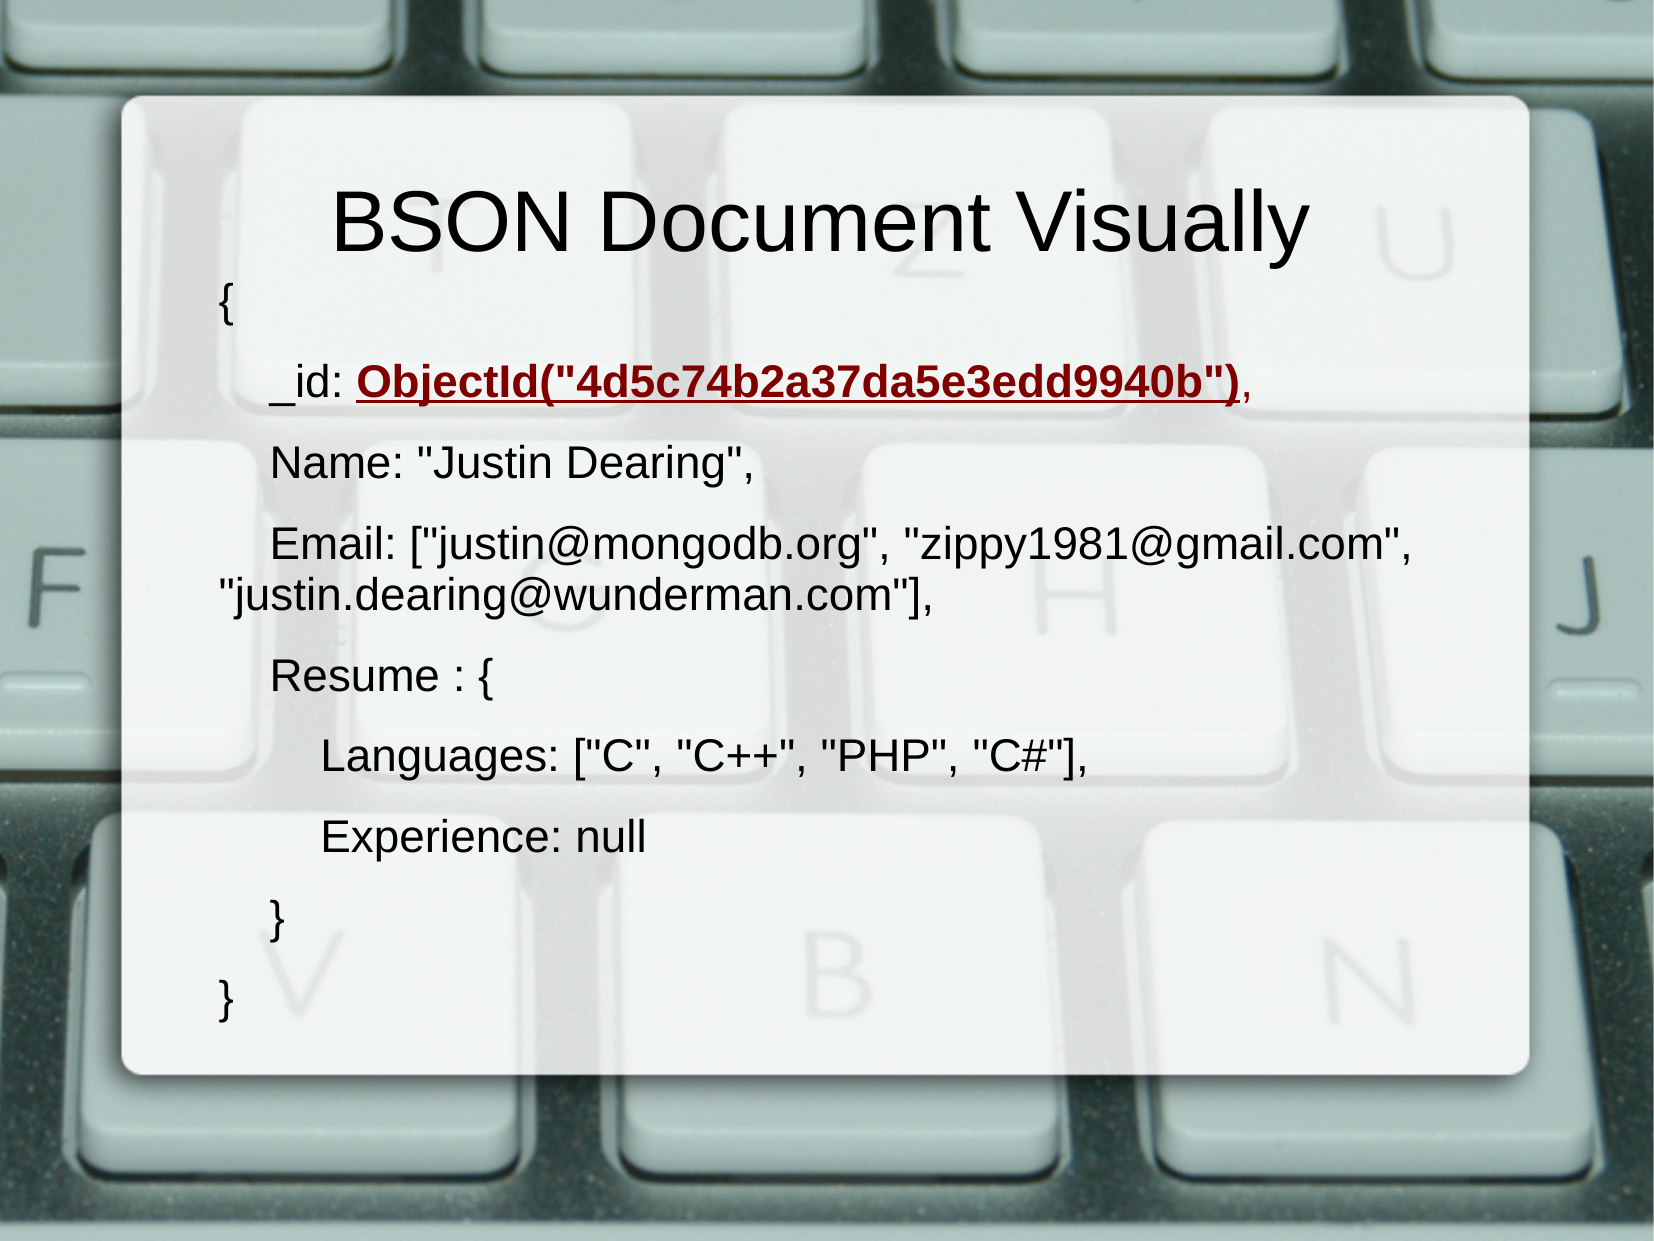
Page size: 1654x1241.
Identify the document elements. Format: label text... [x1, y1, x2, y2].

title BSON Document Visually [135, 117, 1506, 325]
picture [0, 0, 1654, 1241]
list { _id: ObjectId("4d5c74b2a37da5e3edd9940b"), Name: "Justin Dearing", Email: ["justin@mongodb.org", "zippy1981@gmail.com", "justin.dearing@wunderman.com"], Resume : { Languages: ["C", "C++", "PHP", "C#"], Experience: null } } [147, 275, 1506, 1081]
